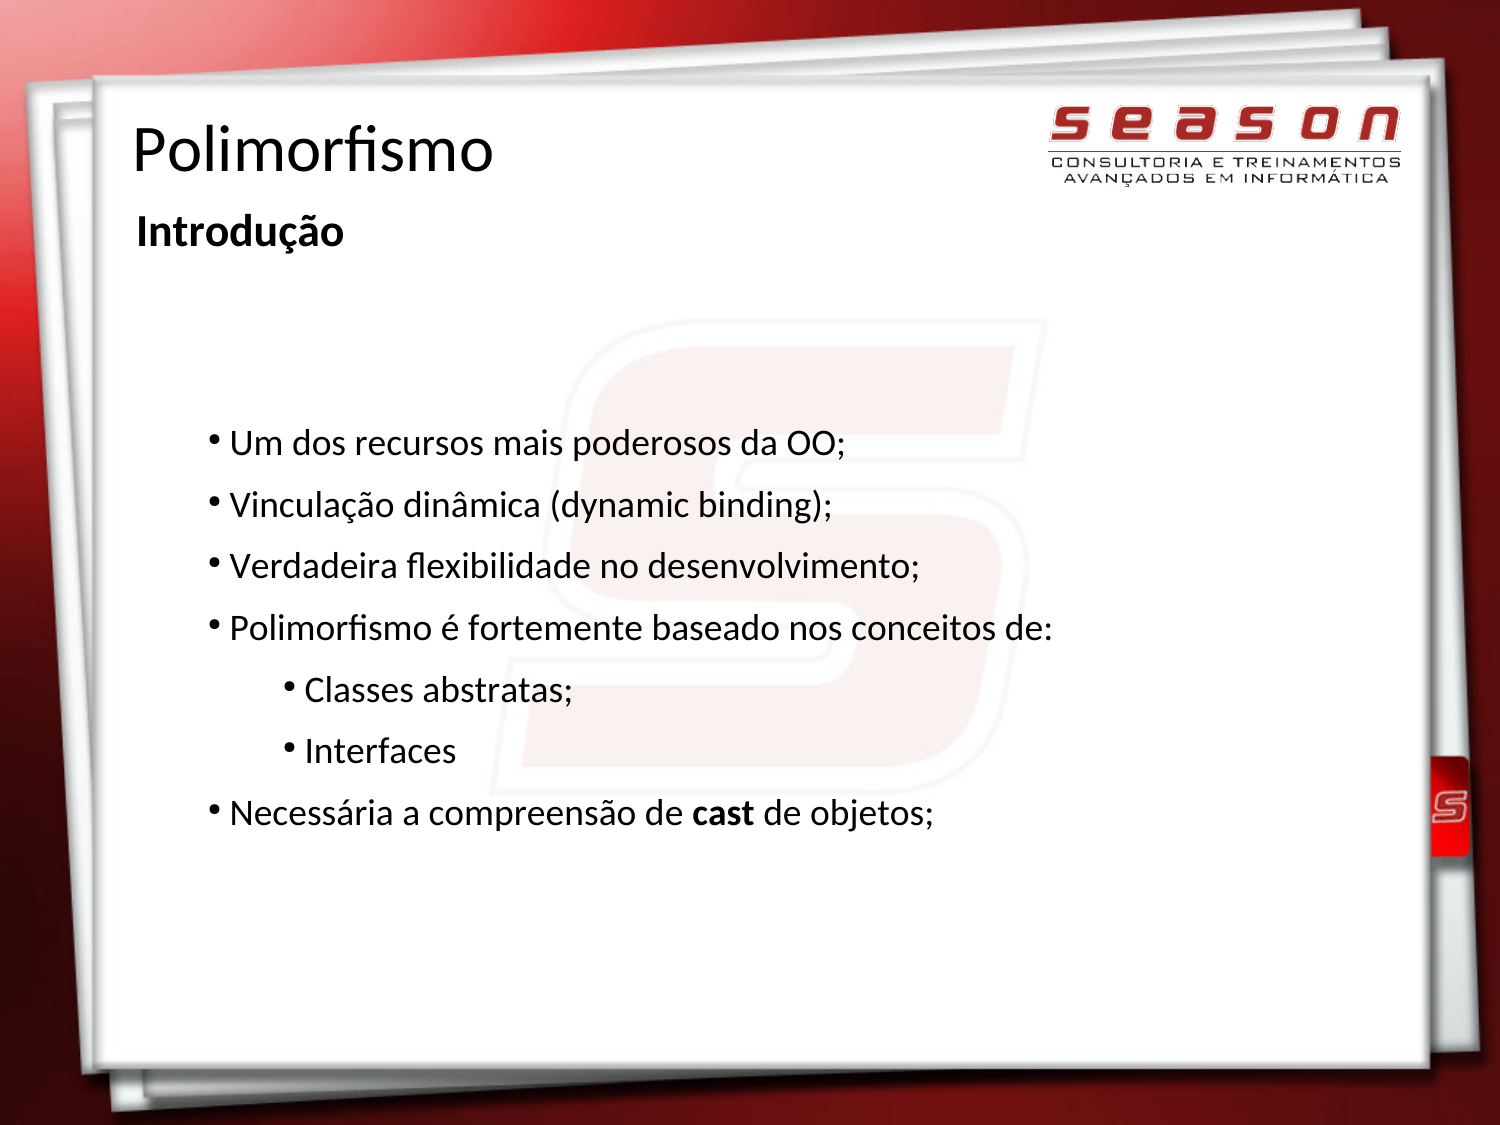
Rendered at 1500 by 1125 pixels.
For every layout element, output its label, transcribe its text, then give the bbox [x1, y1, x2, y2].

title Polimorfismo [118, 33, 1394, 257]
text_box Um dos recursos mais poderosos da OO; Vinculação dinâmica (dynamic binding); Verdadeira flexibilidade no desenvolvimento; Polimorfismo é fortemente baseado nos conceitos de: Classes abstratas; Interfaces Necessária a compreensão de cast de objetos; [207, 357, 1328, 894]
text_box Introdução [119, 200, 1240, 256]
picture [0, 0, 1500, 1125]
